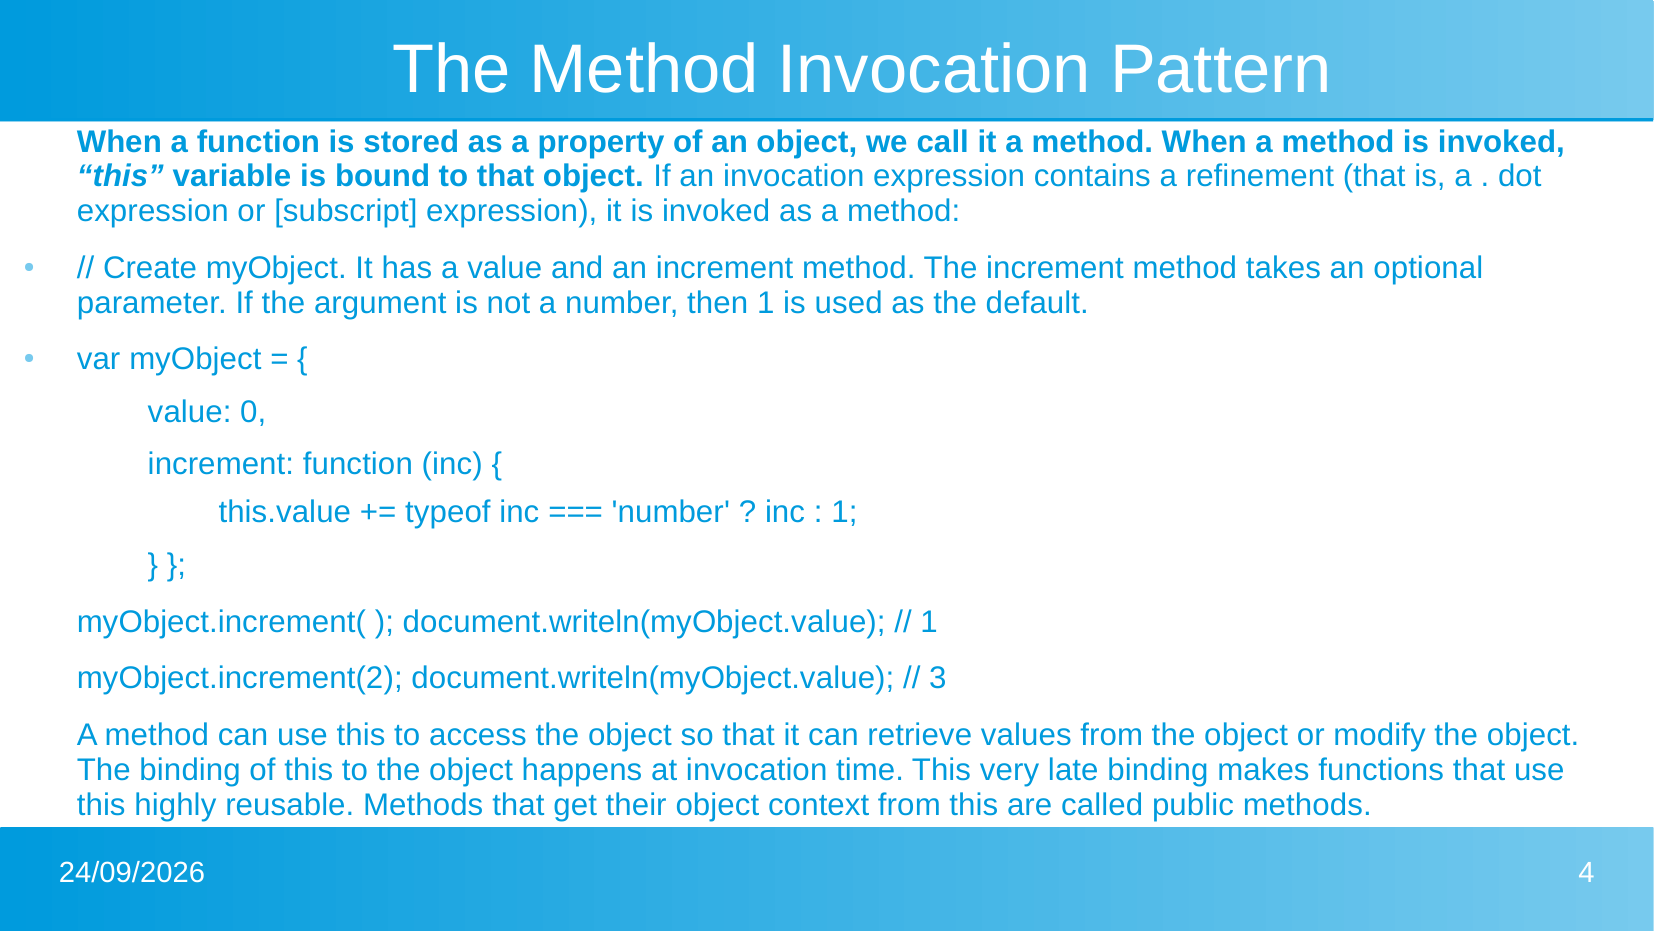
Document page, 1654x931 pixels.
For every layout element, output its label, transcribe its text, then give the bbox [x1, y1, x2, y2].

title The Method Invocation Pattern [59, 29, 1595, 108]
list When a function is stored as a property of an object, we call it a method. When a method is invoked, “this” variable is bound to that object. If an invocation expression contains a refinement (that is, a . dot expression or [subscript] expression), it is invoked as a method: // Create myObject. It has a value and an increment method. The increment method takes an optional parameter. If the argument is not a number, then 1 is used as the default. var myObject = { value: 0, increment: function (inc) { this.value += typeof inc === 'number' ? inc : 1; } }; myObject.increment( ); document.writeln(myObject.value); // 1 myObject.increment(2); document.writeln(myObject.value); // 3 A method can use this to access the object so that it can retrieve values from the object or modify the object. The binding of this to the object happens at invocation time. This very late binding makes functions that use this highly reusable. Methods that get their object context from this are called public methods. [5, 124, 1613, 715]
